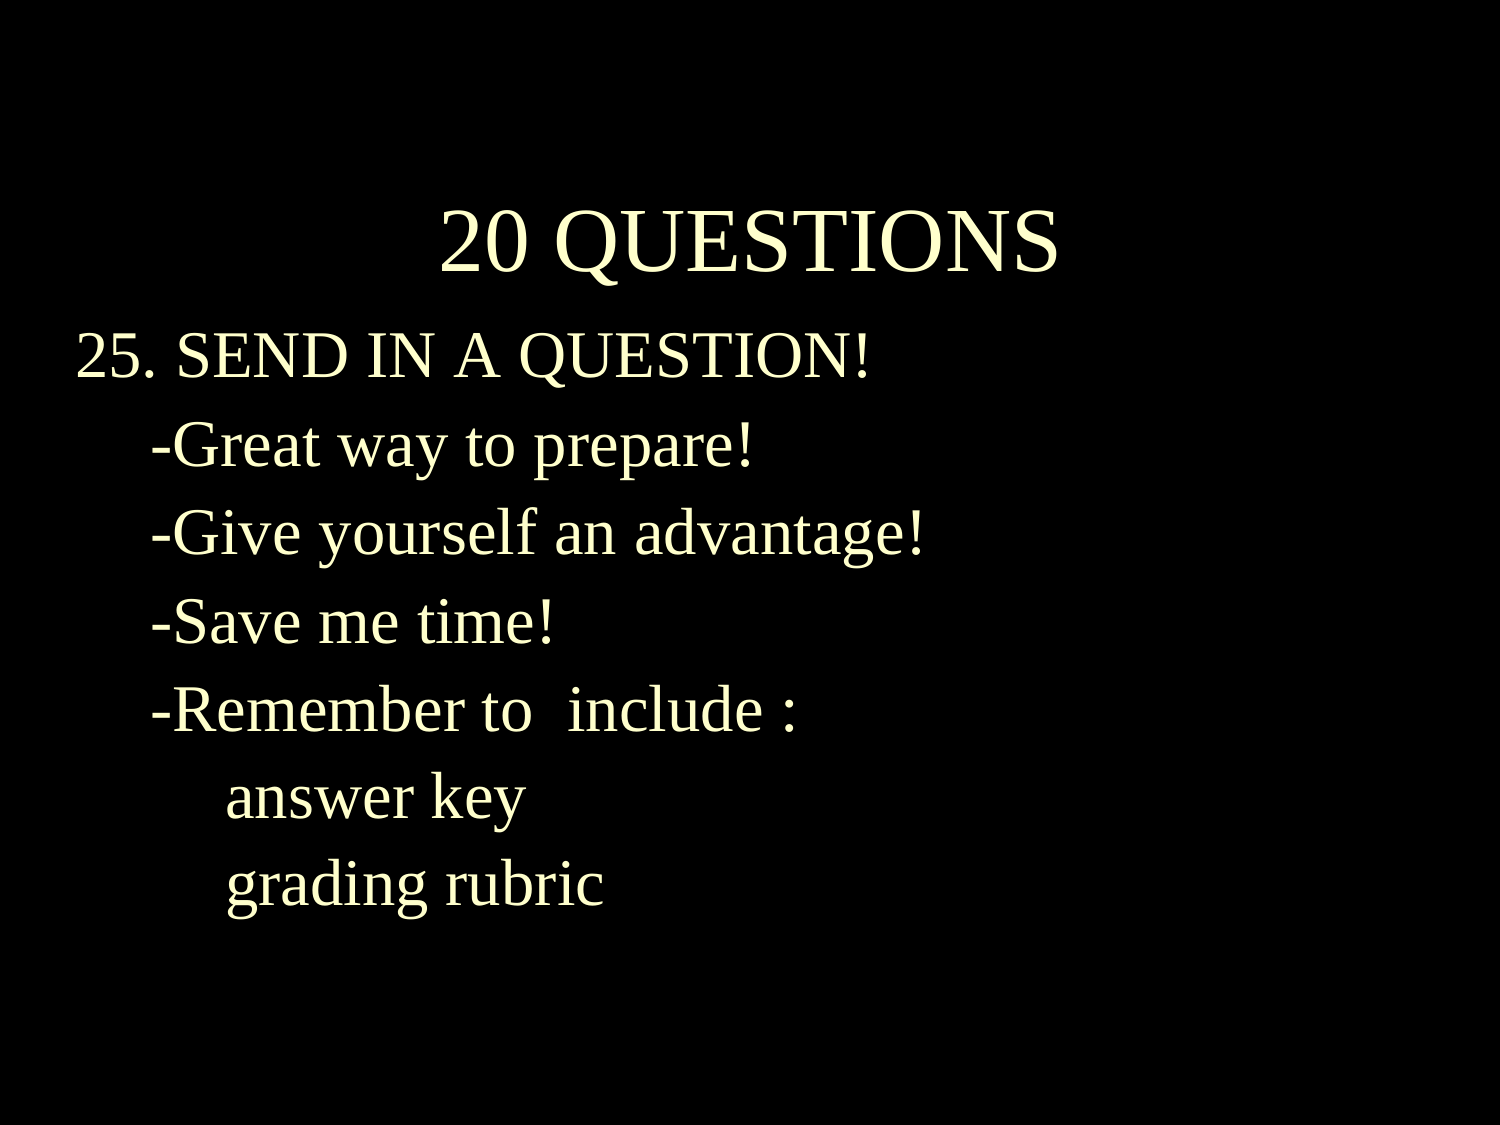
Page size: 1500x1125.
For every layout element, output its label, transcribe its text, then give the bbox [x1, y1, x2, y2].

list 25. SEND IN A QUESTION! -Great way to prepare! -Give yourself an advantage! -Save me time! -Remember to include : answer key grading rubric [75, 318, 1426, 982]
title 20 QUESTIONS [22, 145, 1480, 336]
